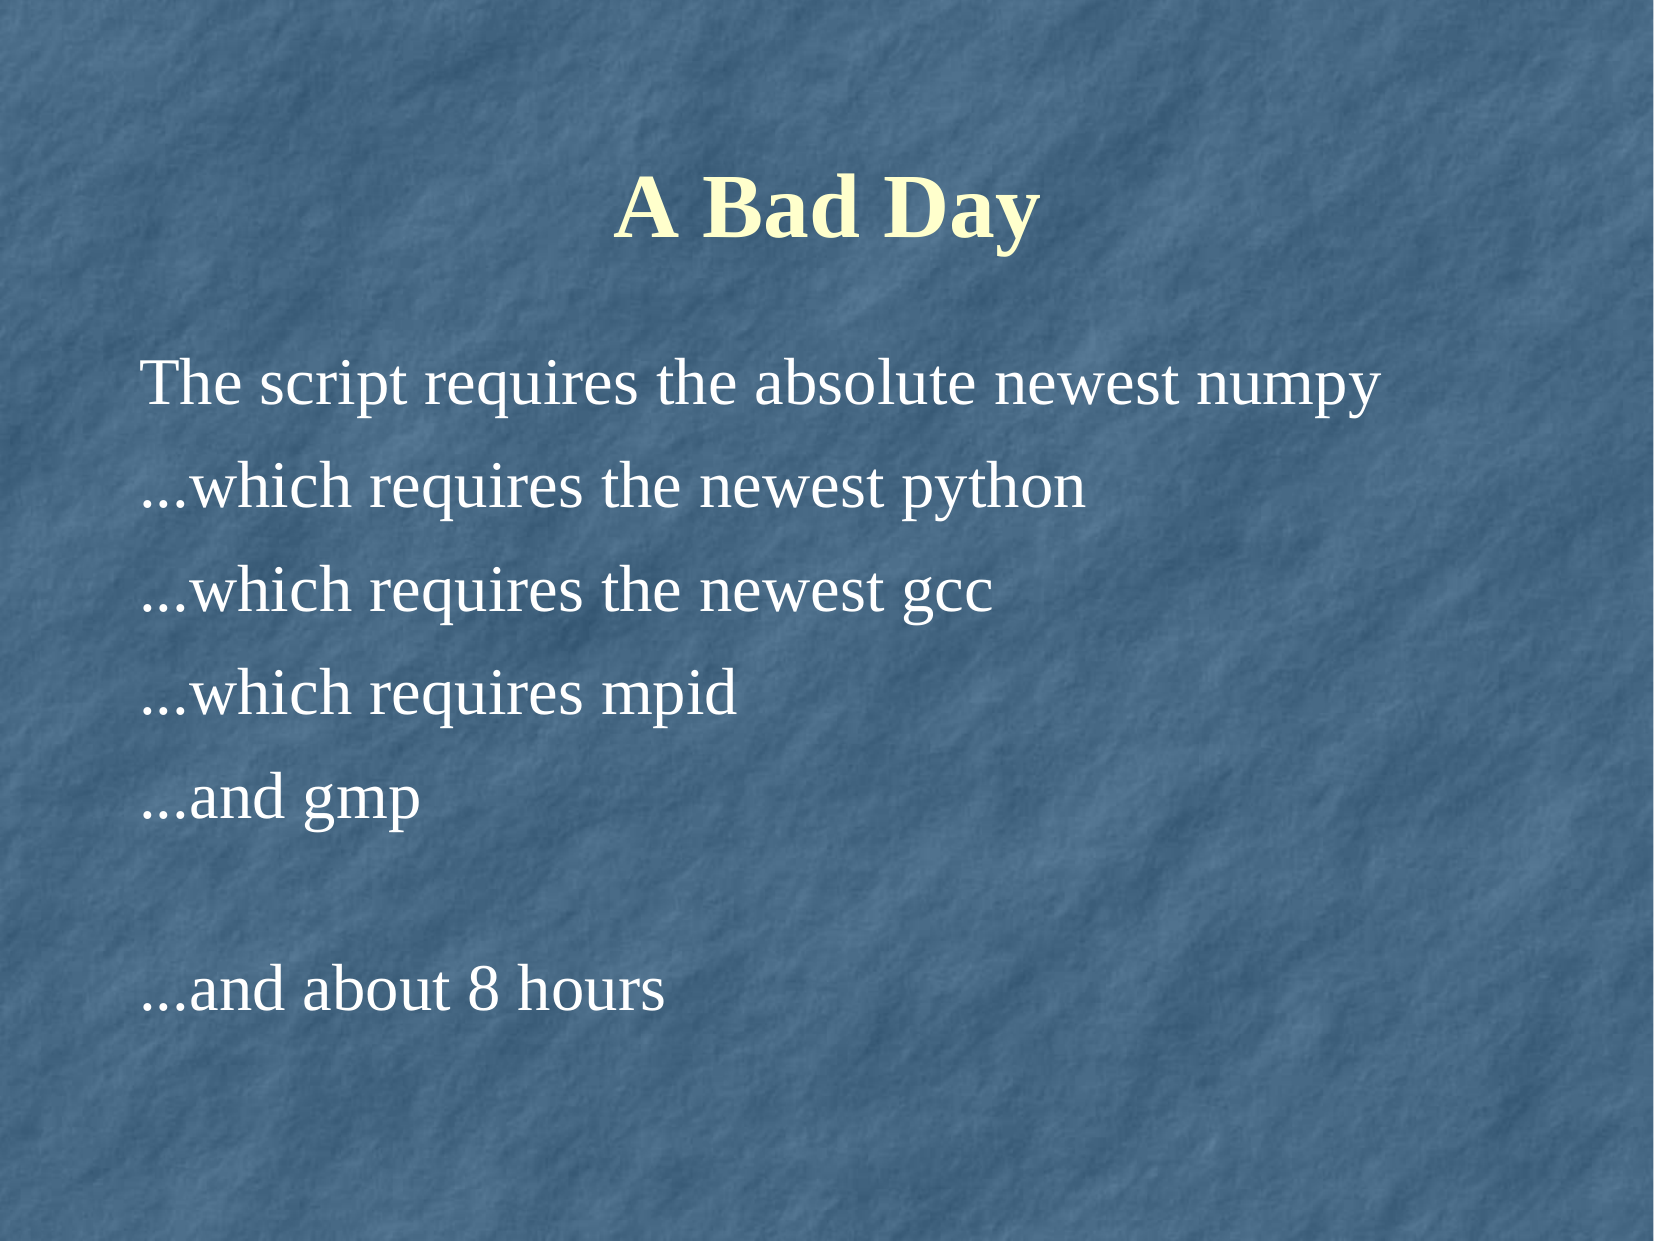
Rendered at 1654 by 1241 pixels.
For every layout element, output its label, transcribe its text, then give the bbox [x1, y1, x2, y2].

list The script requires the absolute newest numpy ...which requires the newest python ...which requires the newest gcc ...which requires mpid ...and gmp ...and about 8 hours [121, 344, 1534, 1152]
title A Bad Day [121, 102, 1534, 311]
picture [0, 0, 1654, 1241]
